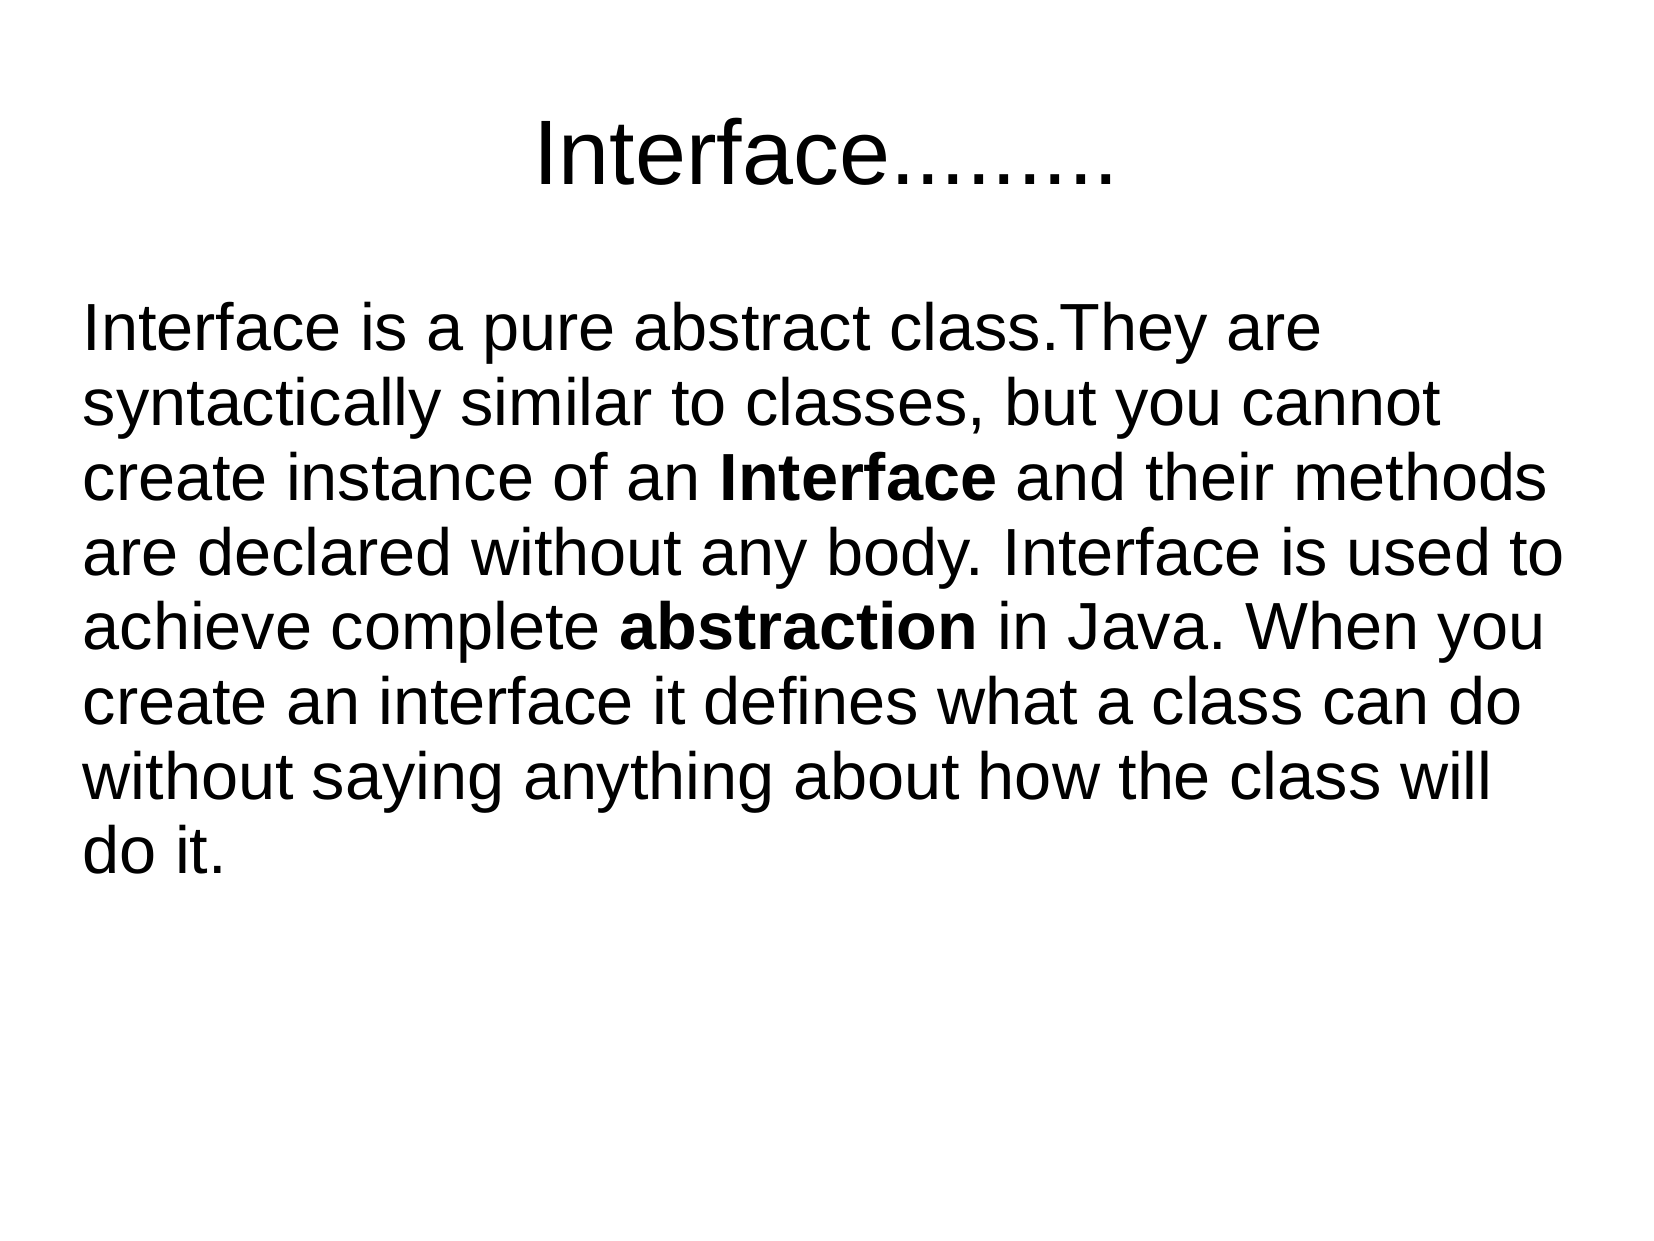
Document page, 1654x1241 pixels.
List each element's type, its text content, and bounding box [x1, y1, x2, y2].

title Interface......... [82, 49, 1571, 257]
list Interface is a pure abstract class.They are syntactically similar to classes, but you cannot create instance of an Interface and their methods are declared without any body. Interface is used to achieve complete abstraction in Java. When you create an interface it defines what a class can do without saying anything about how the class will do it. [82, 290, 1571, 1010]
